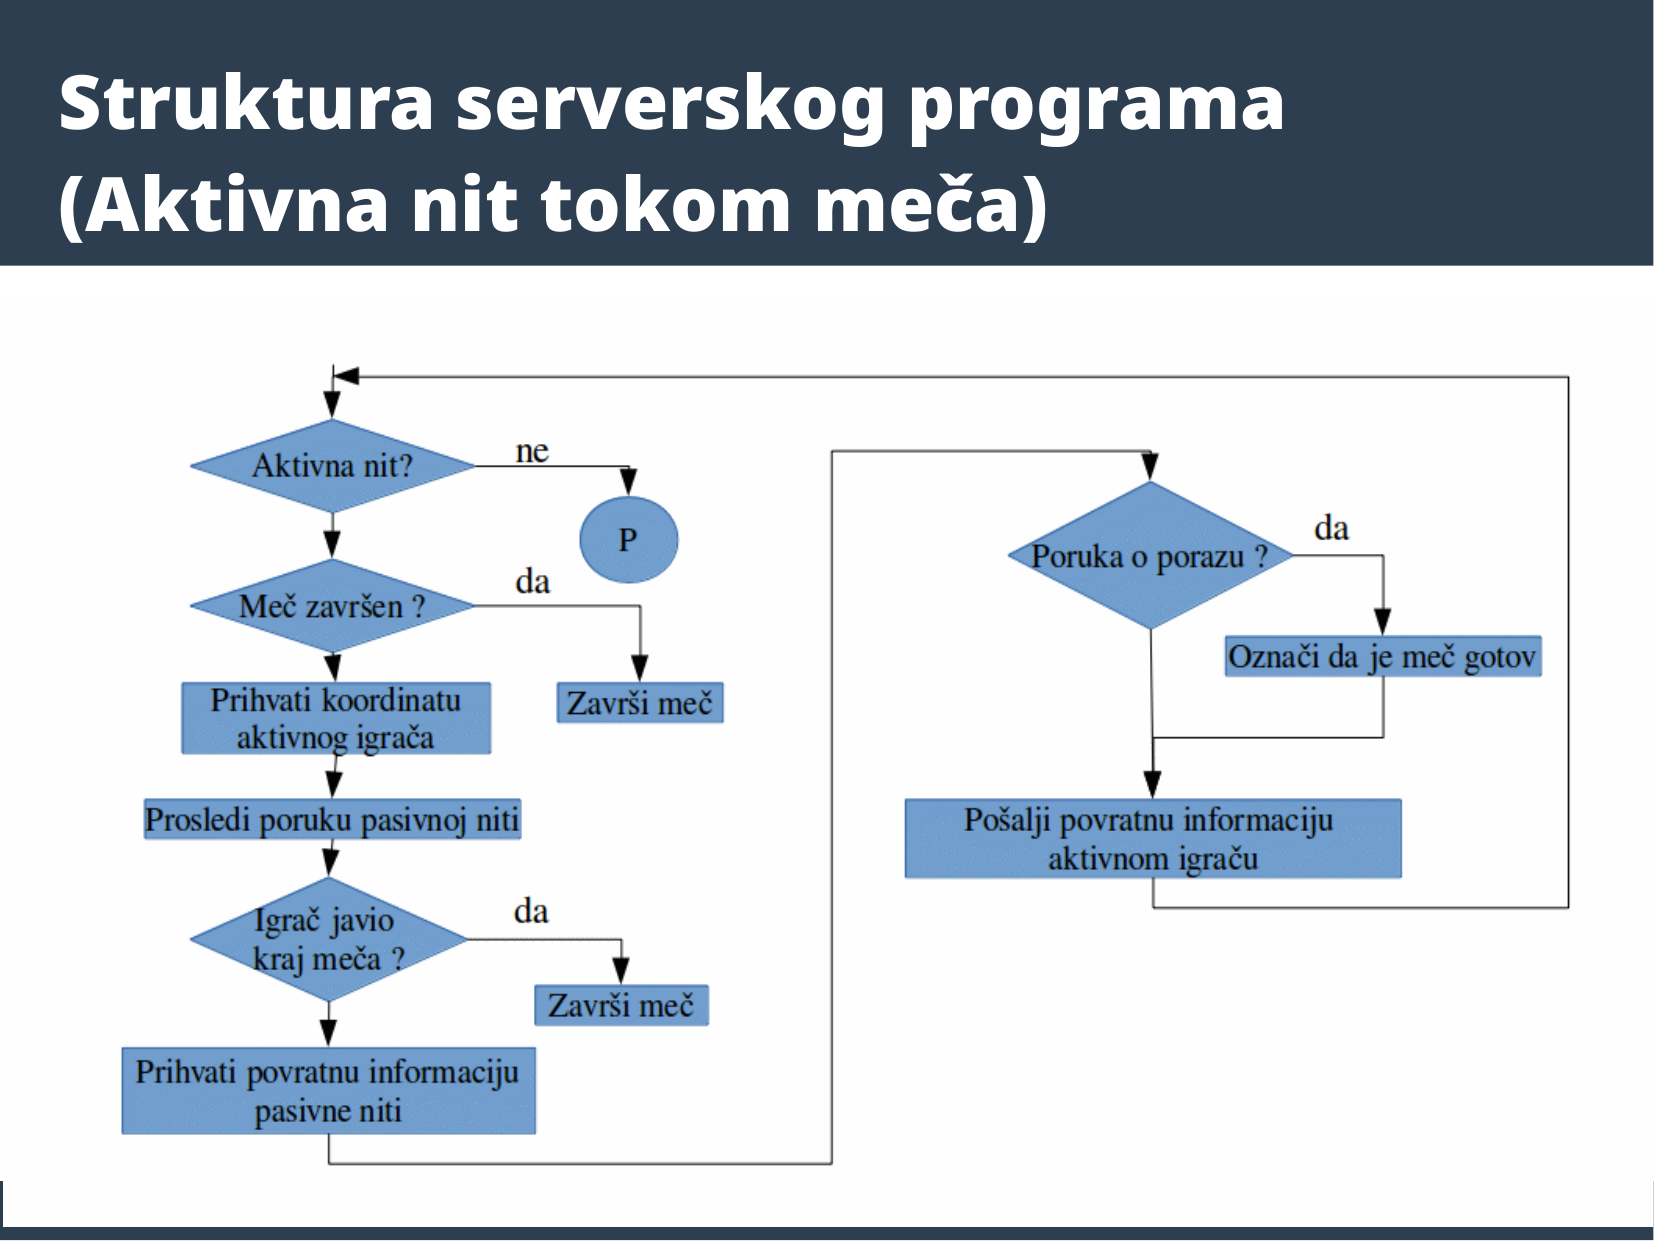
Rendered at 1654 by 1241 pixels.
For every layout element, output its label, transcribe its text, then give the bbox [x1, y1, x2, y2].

picture [3, 296, 1654, 1227]
title Struktura serverskog programa (Aktivna nit tokom meča) [59, 49, 1595, 207]
